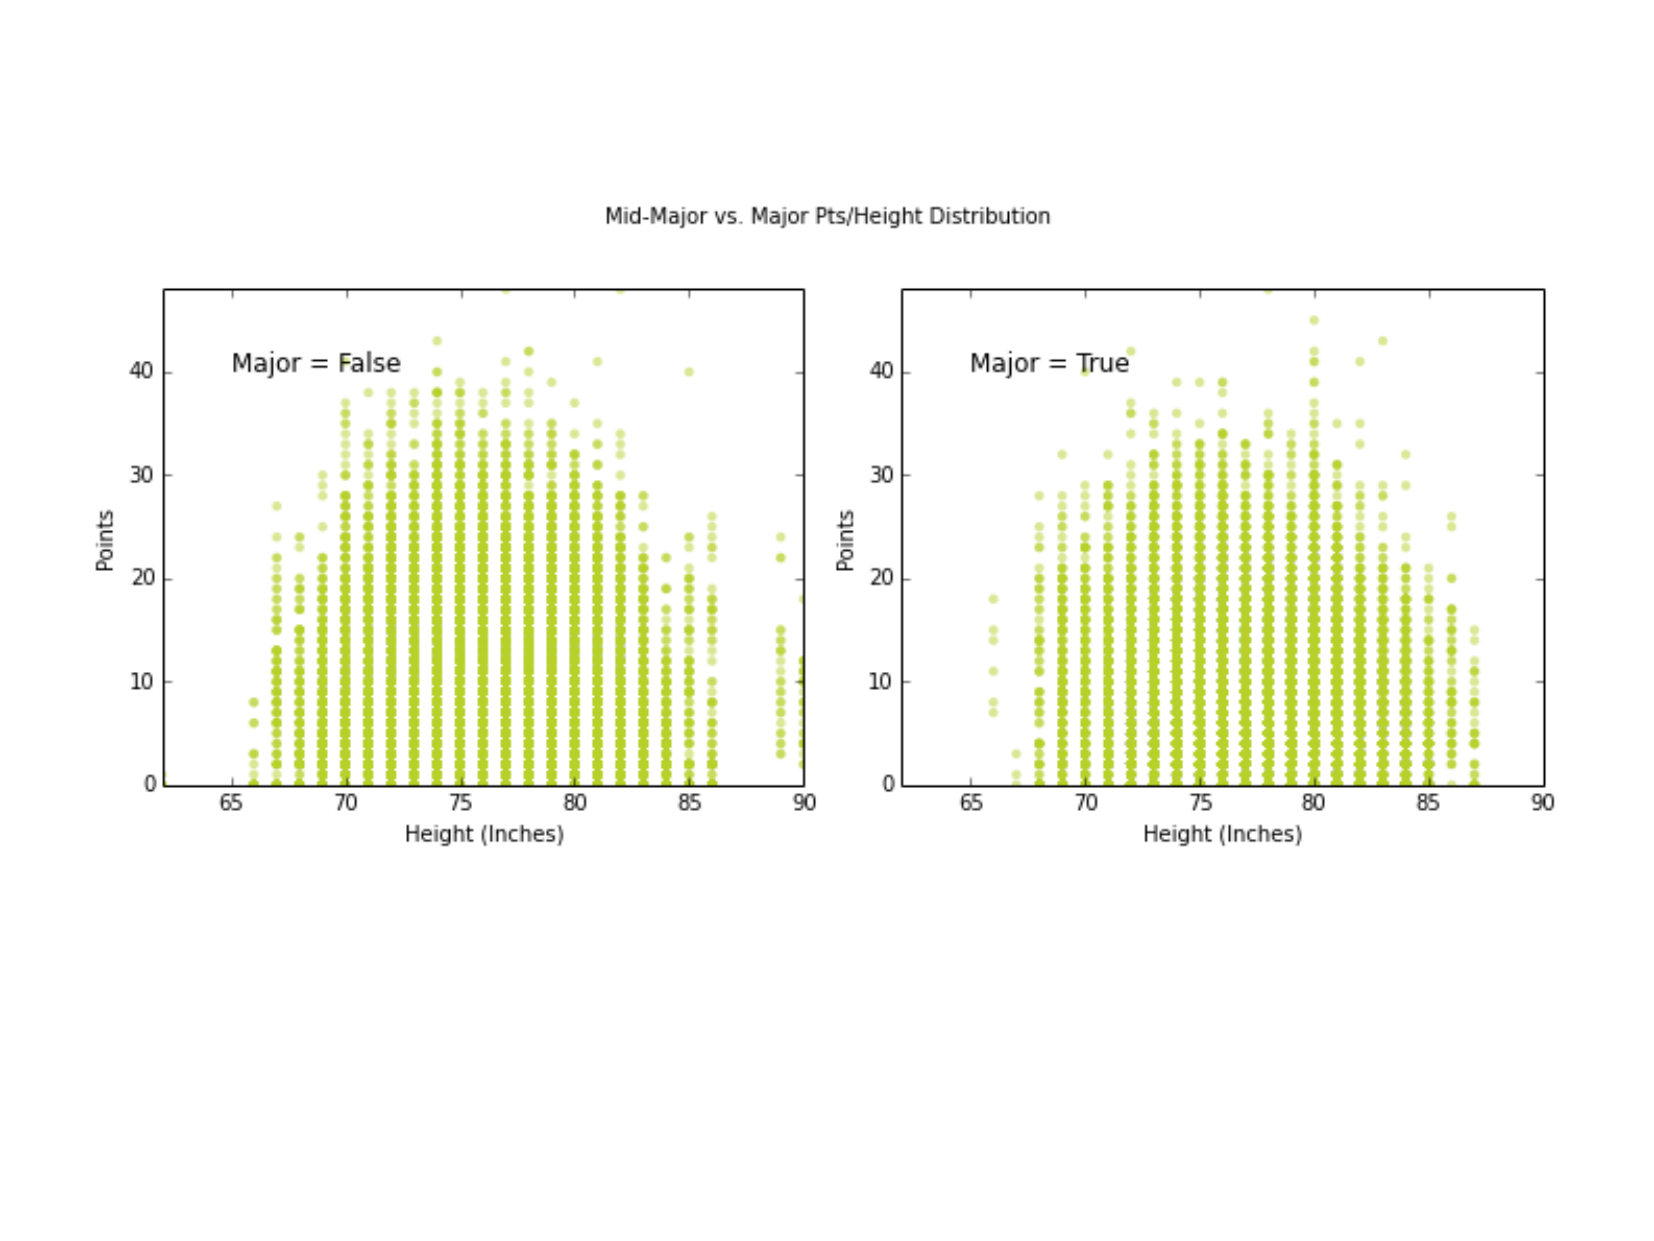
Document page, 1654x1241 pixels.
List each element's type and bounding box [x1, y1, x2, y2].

picture [84, 193, 1569, 861]
